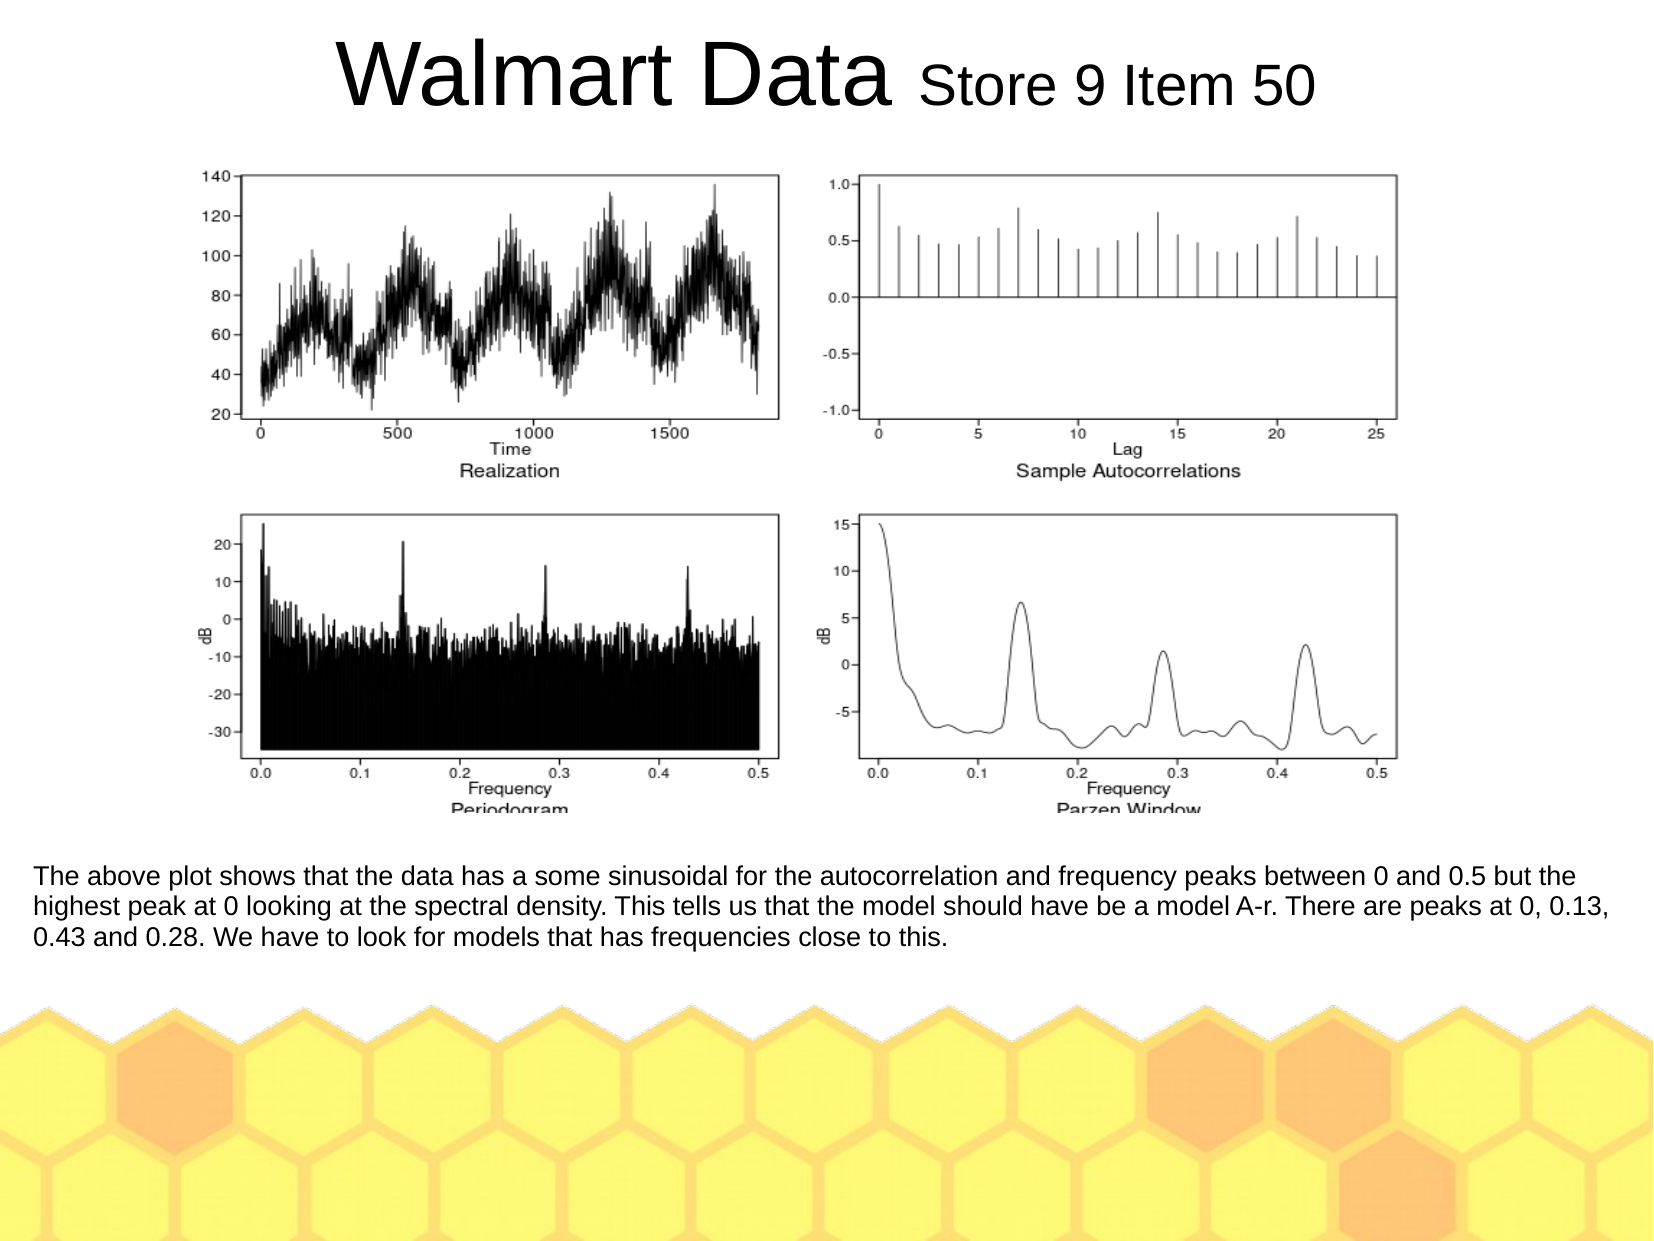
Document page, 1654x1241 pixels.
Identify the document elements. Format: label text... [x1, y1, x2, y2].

title Walmart Data Store 9 Item 50 [82, 0, 1571, 151]
text_box The above plot shows that the data has a some sinusoidal for the autocorrelation and frequency peaks between 0 and 0.5 but the highest peak at 0 looking at the spectral density. This tells us that the model should have be a model A-r. There are peaks at 0, 0.13, 0.43 and 0.28. We have to look for models that has frequencies close to this. [18, 853, 1654, 993]
picture [197, 163, 1404, 813]
picture [0, 1001, 1654, 1241]
